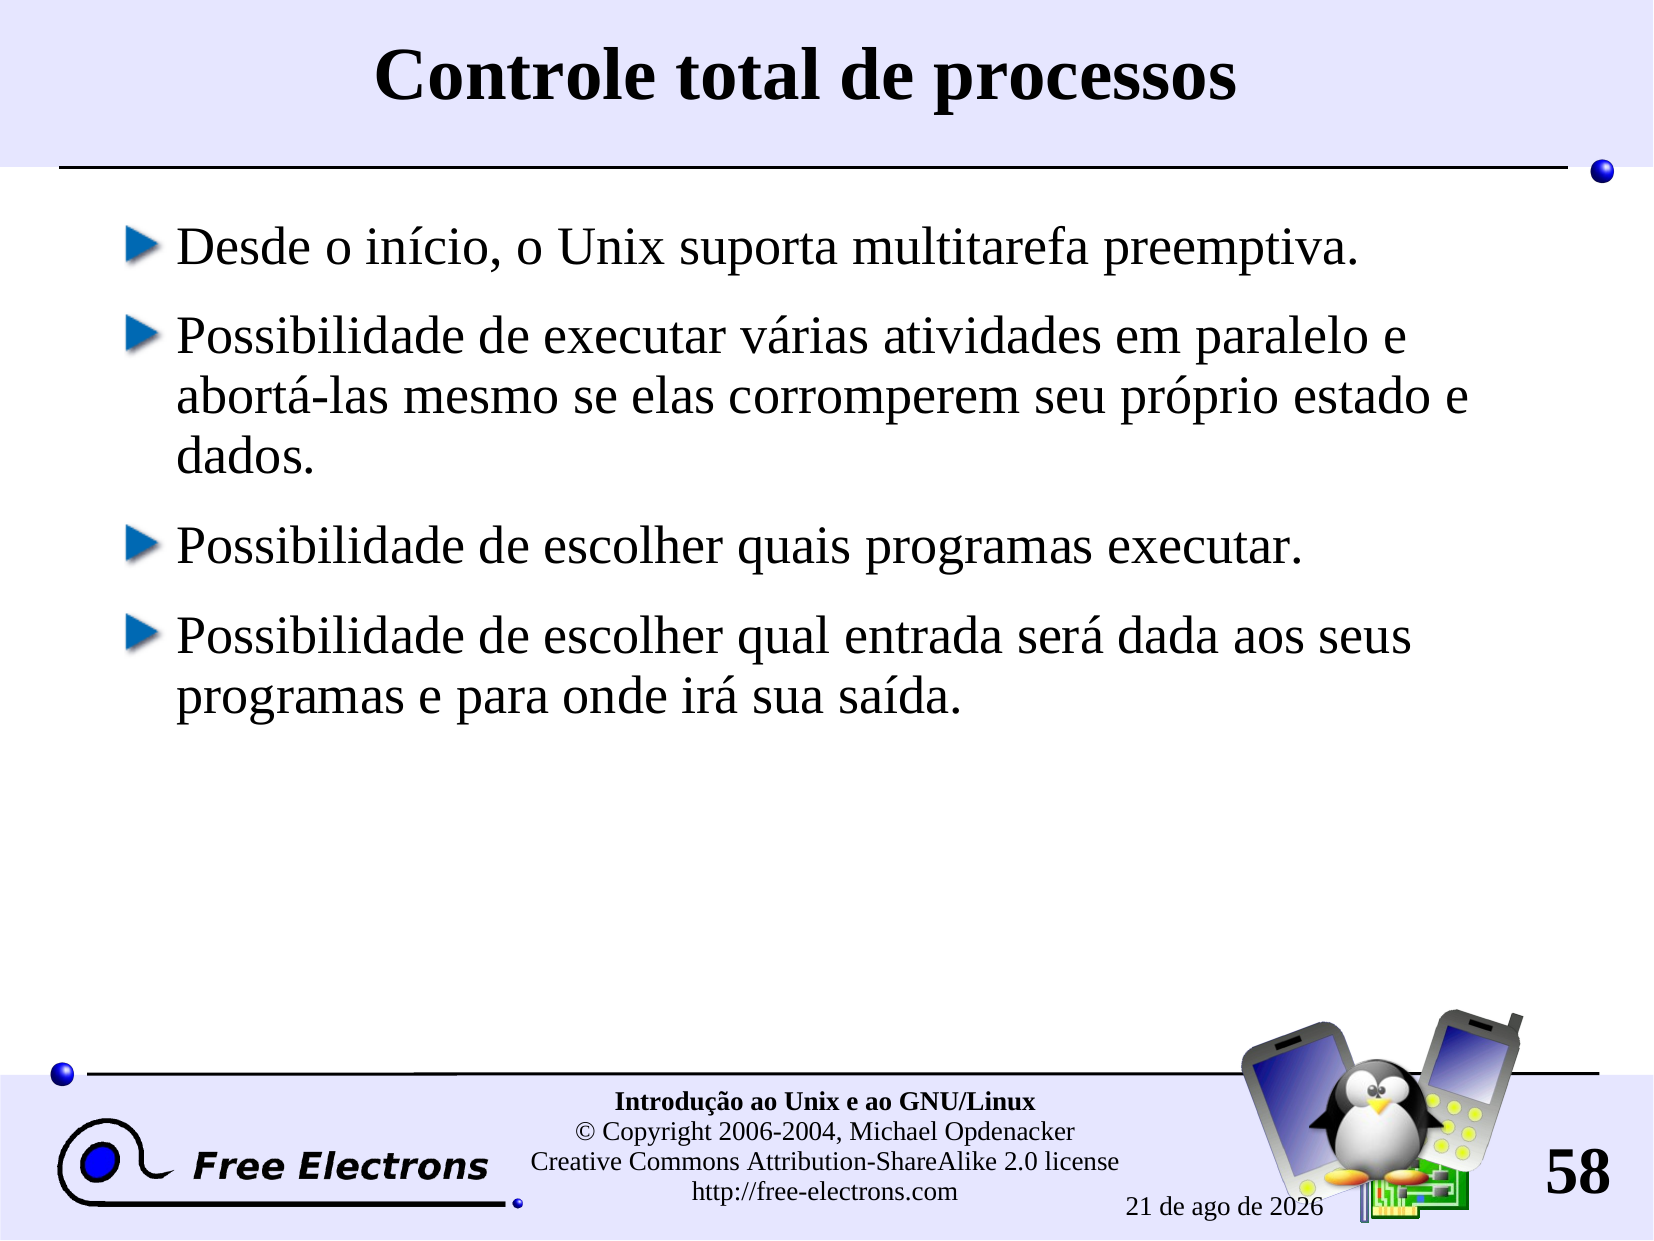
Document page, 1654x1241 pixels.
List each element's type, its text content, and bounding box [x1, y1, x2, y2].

title Controle total de processos [60, 25, 1551, 124]
picture [1231, 1007, 1538, 1241]
list Desde o início, o Unix suporta multitarefa preemptiva. Possibilidade de executar várias atividades em paralelo e abortá-las mesmo se elas corromperem seu próprio estado e dados. Possibilidade de escolher quais programas executar. Possibilidade de escolher qual entrada será dada aos seus programas e para onde irá sua saída. [105, 216, 1518, 1066]
picture [1286, 1198, 1293, 1214]
picture [50, 1107, 527, 1216]
